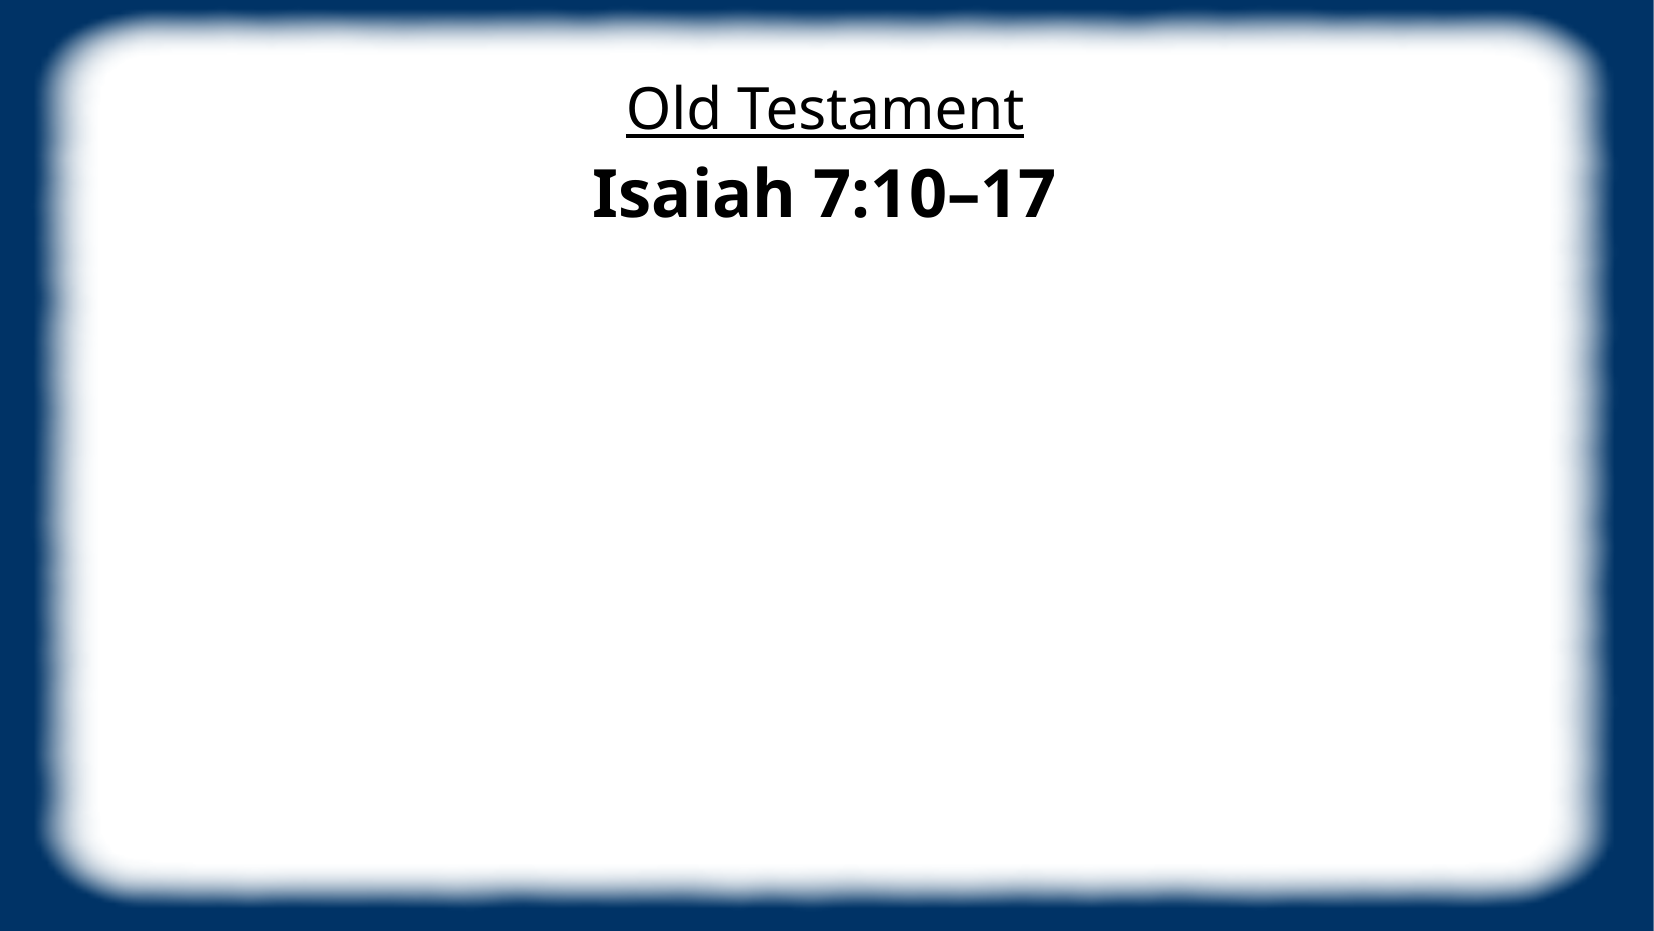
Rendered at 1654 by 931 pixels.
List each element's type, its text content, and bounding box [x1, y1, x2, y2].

text_box Old Testament Isaiah 7:10–17 [105, 60, 1546, 241]
picture [0, 0, 1654, 931]
